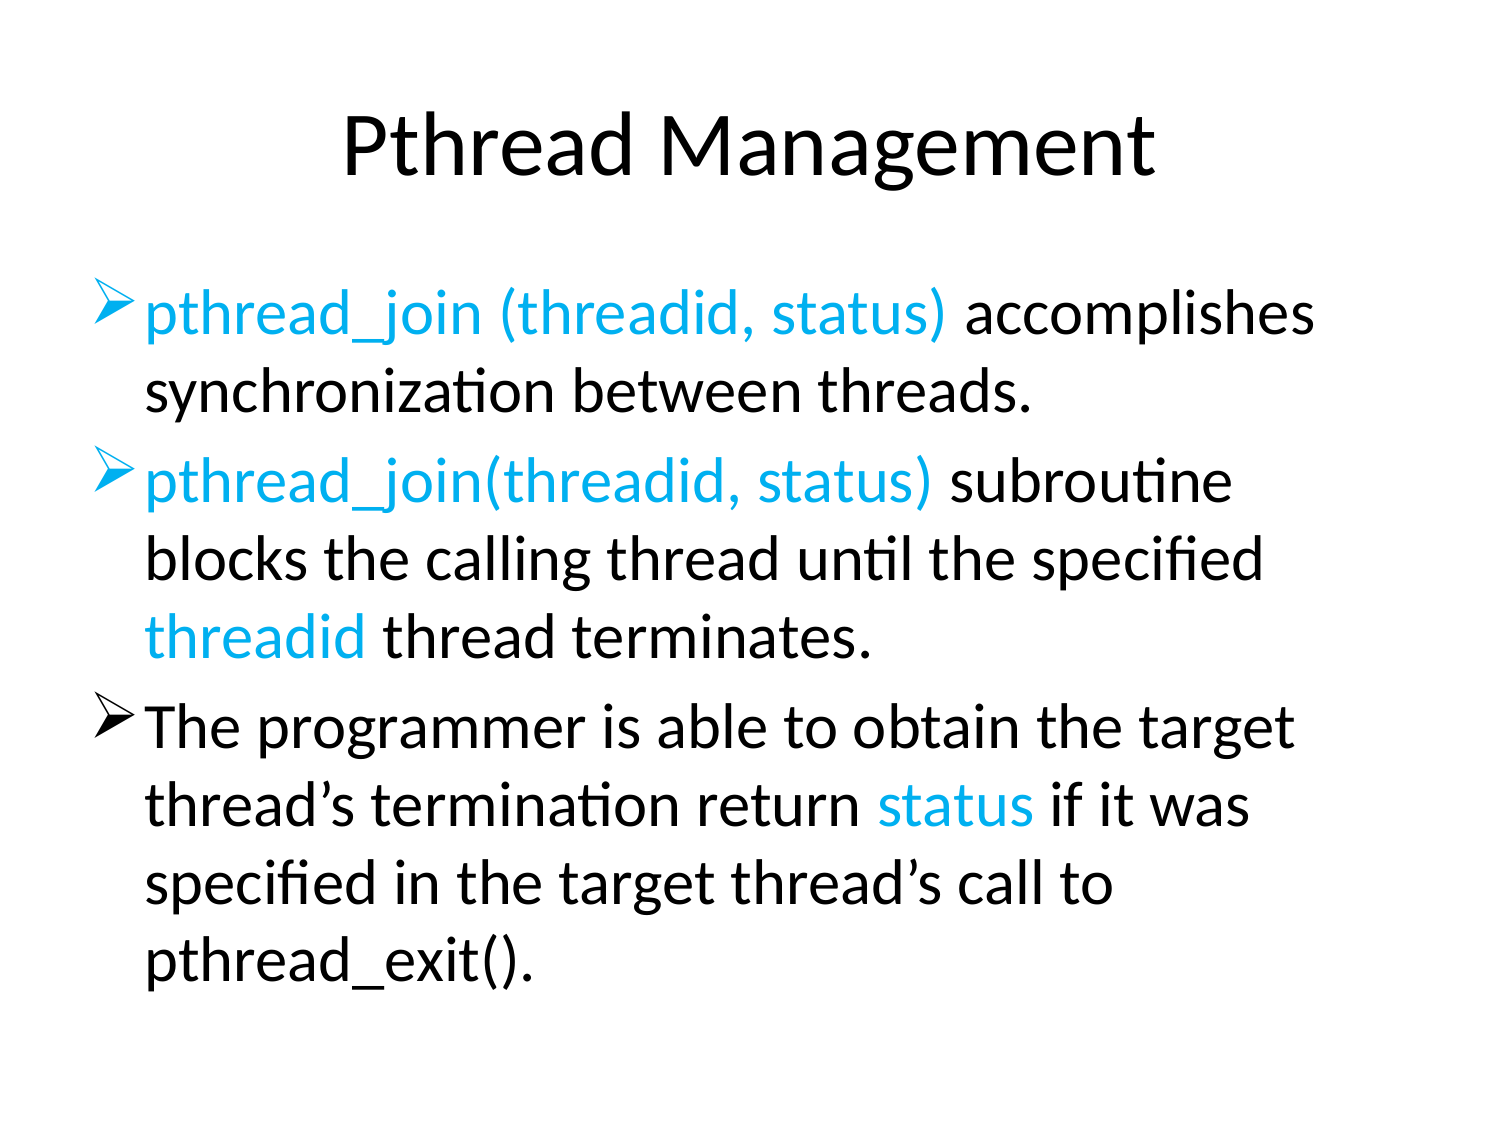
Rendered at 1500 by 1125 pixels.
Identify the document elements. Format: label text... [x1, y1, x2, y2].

text_box pthread_join (threadid, status) accomplishes synchronization between threads. pthread_join(threadid, status) subroutine blocks the calling thread until the specified threadid thread terminates. The programmer is able to obtain the target thread’s termination return status if it was specified in the target thread’s call to pthread_exit(). [75, 262, 1425, 1005]
text_box Pthread Management [75, 45, 1425, 233]
